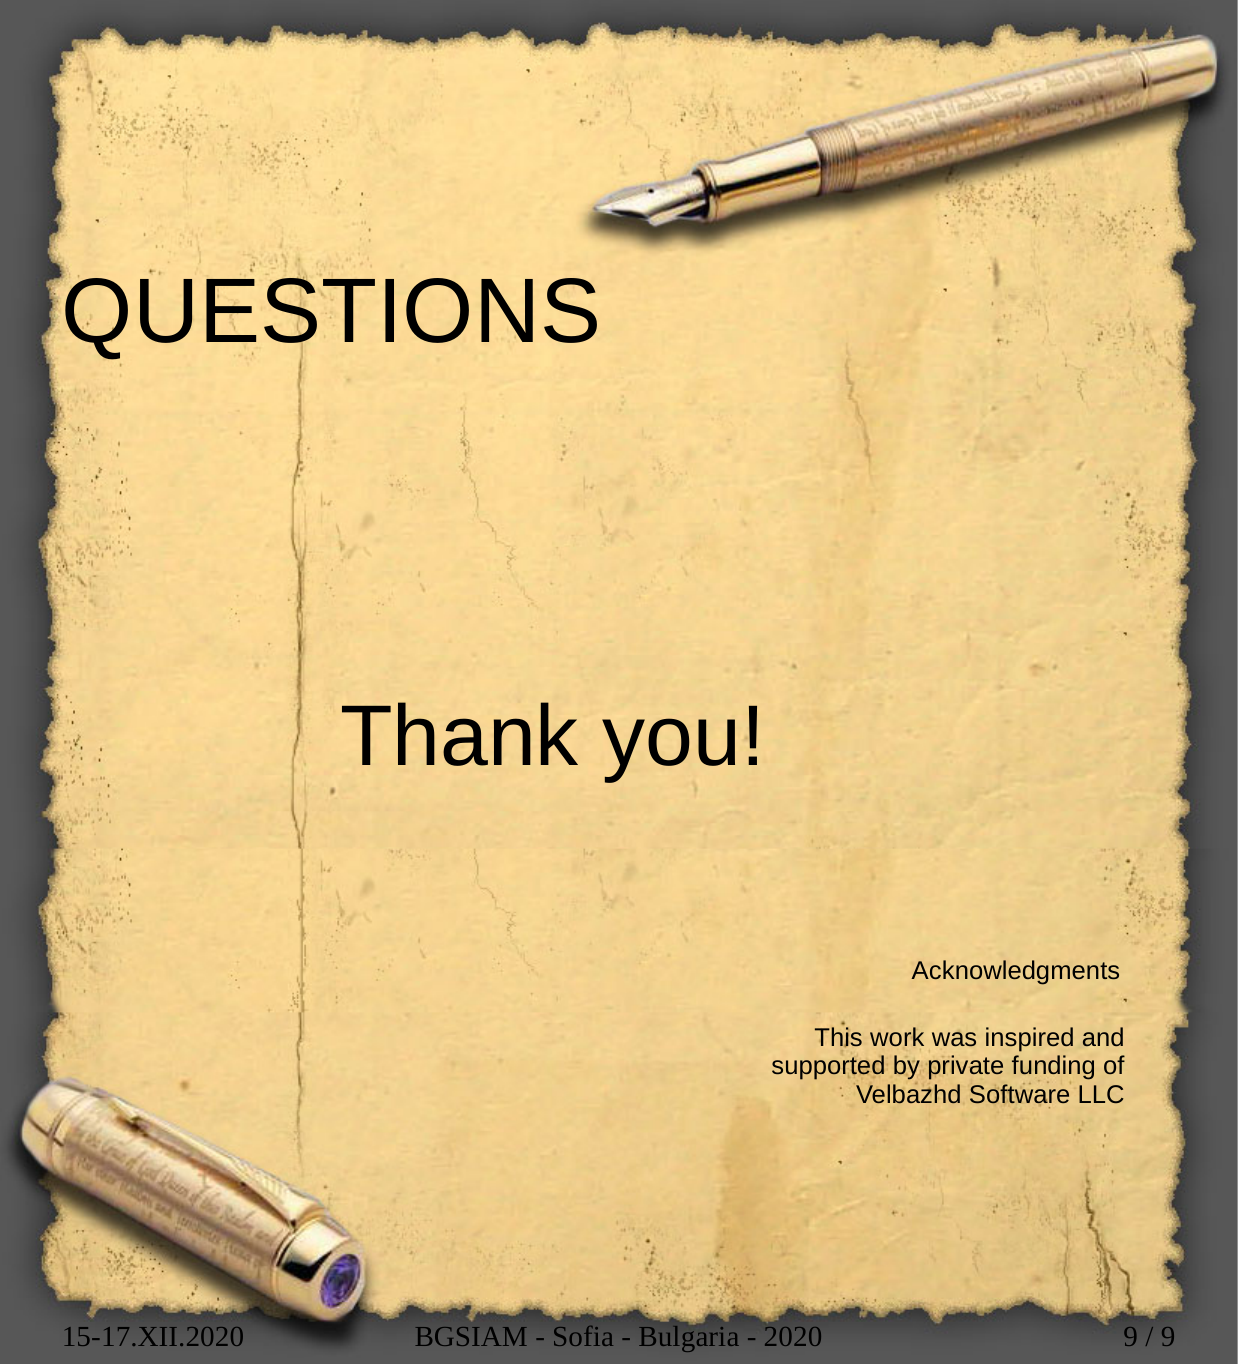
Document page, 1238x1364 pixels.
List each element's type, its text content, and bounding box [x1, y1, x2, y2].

picture [0, 0, 1238, 1364]
title Questions [61, 240, 1176, 383]
list Thank you! Acknowledgments This work was inspired and supported by private funding of Velbazhd Software LLC [61, 420, 1176, 1110]
